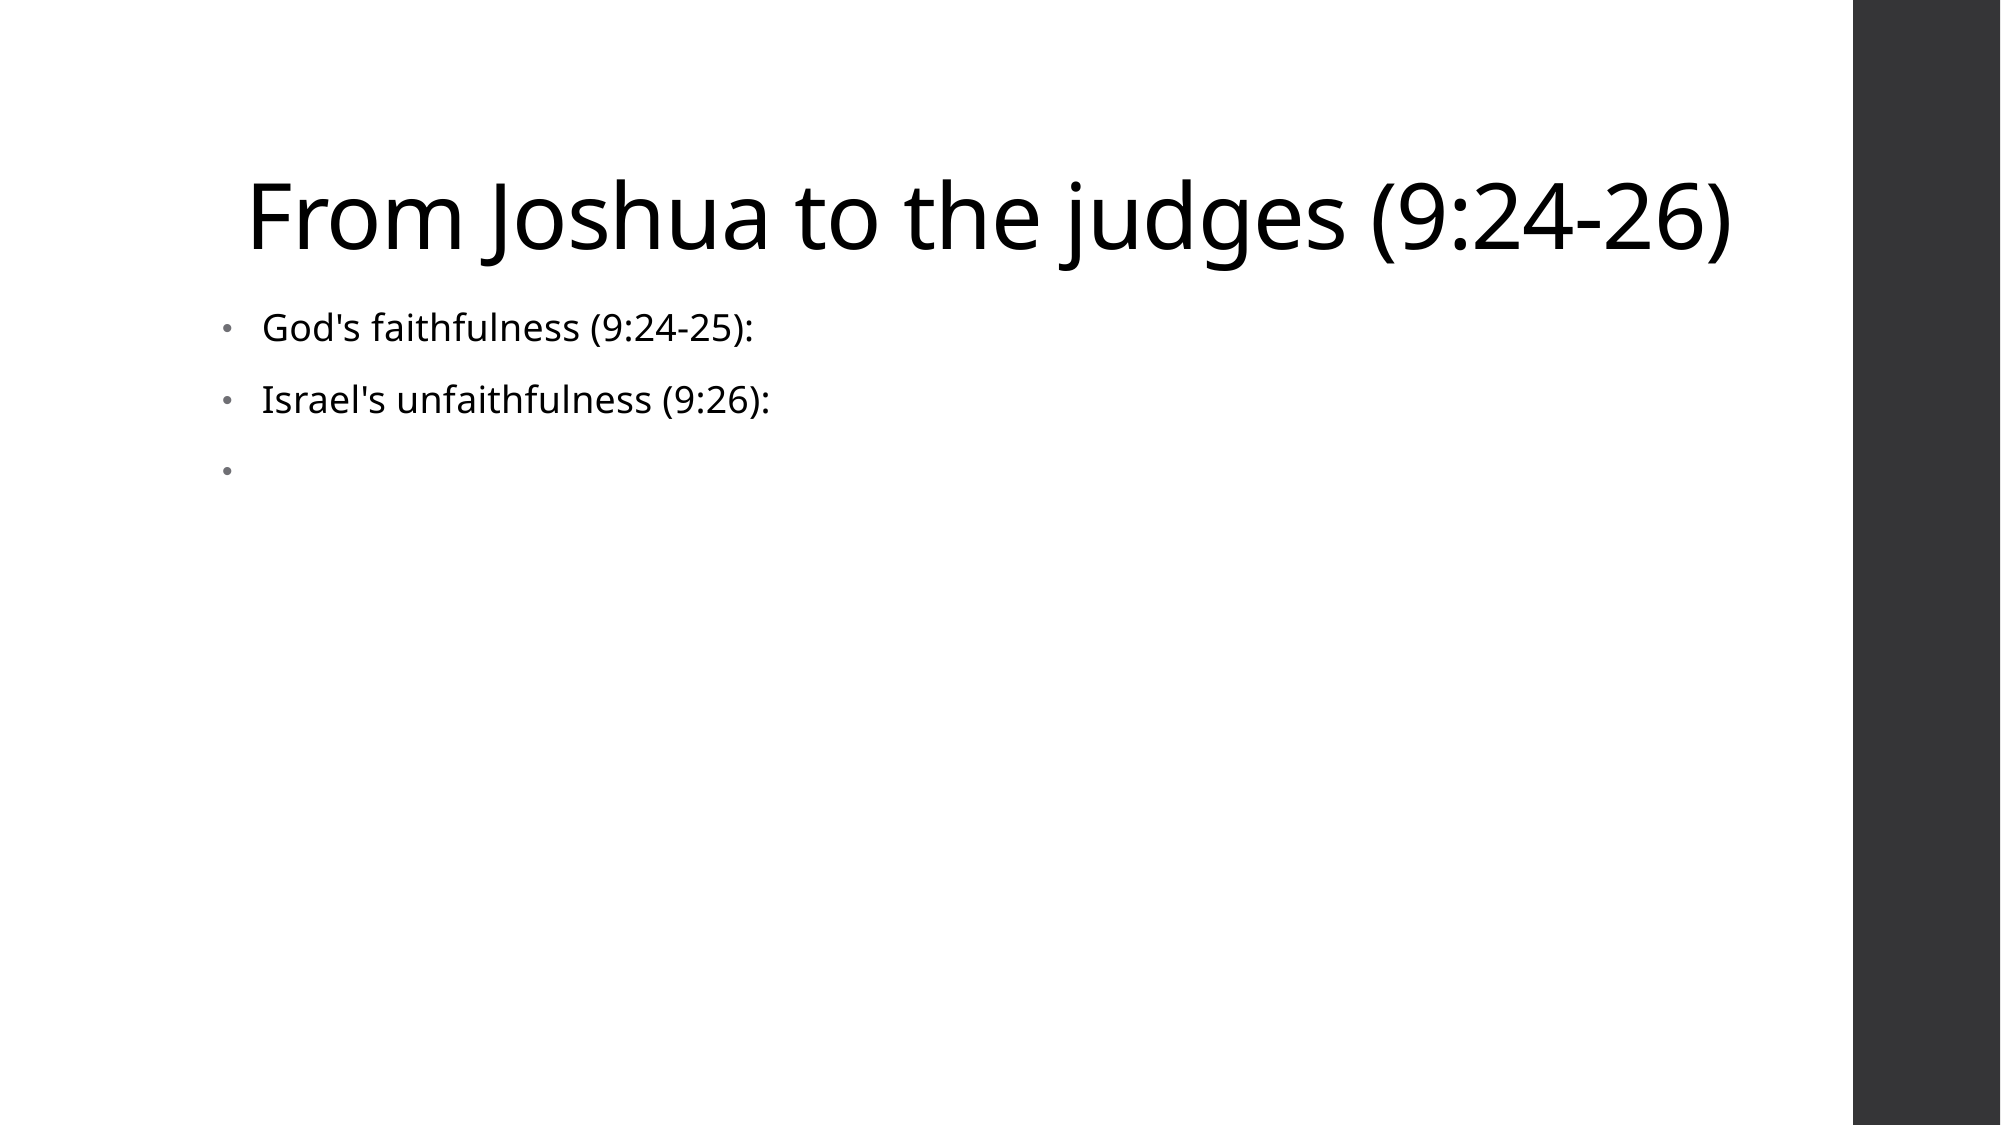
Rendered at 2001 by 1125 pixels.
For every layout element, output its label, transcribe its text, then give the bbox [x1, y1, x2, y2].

title From Joshua to the judges (9:24-26) [206, 60, 1797, 278]
list God's faithfulness (9:24-25): Israel's unfaithfulness (9:26): [206, 299, 1617, 1014]
